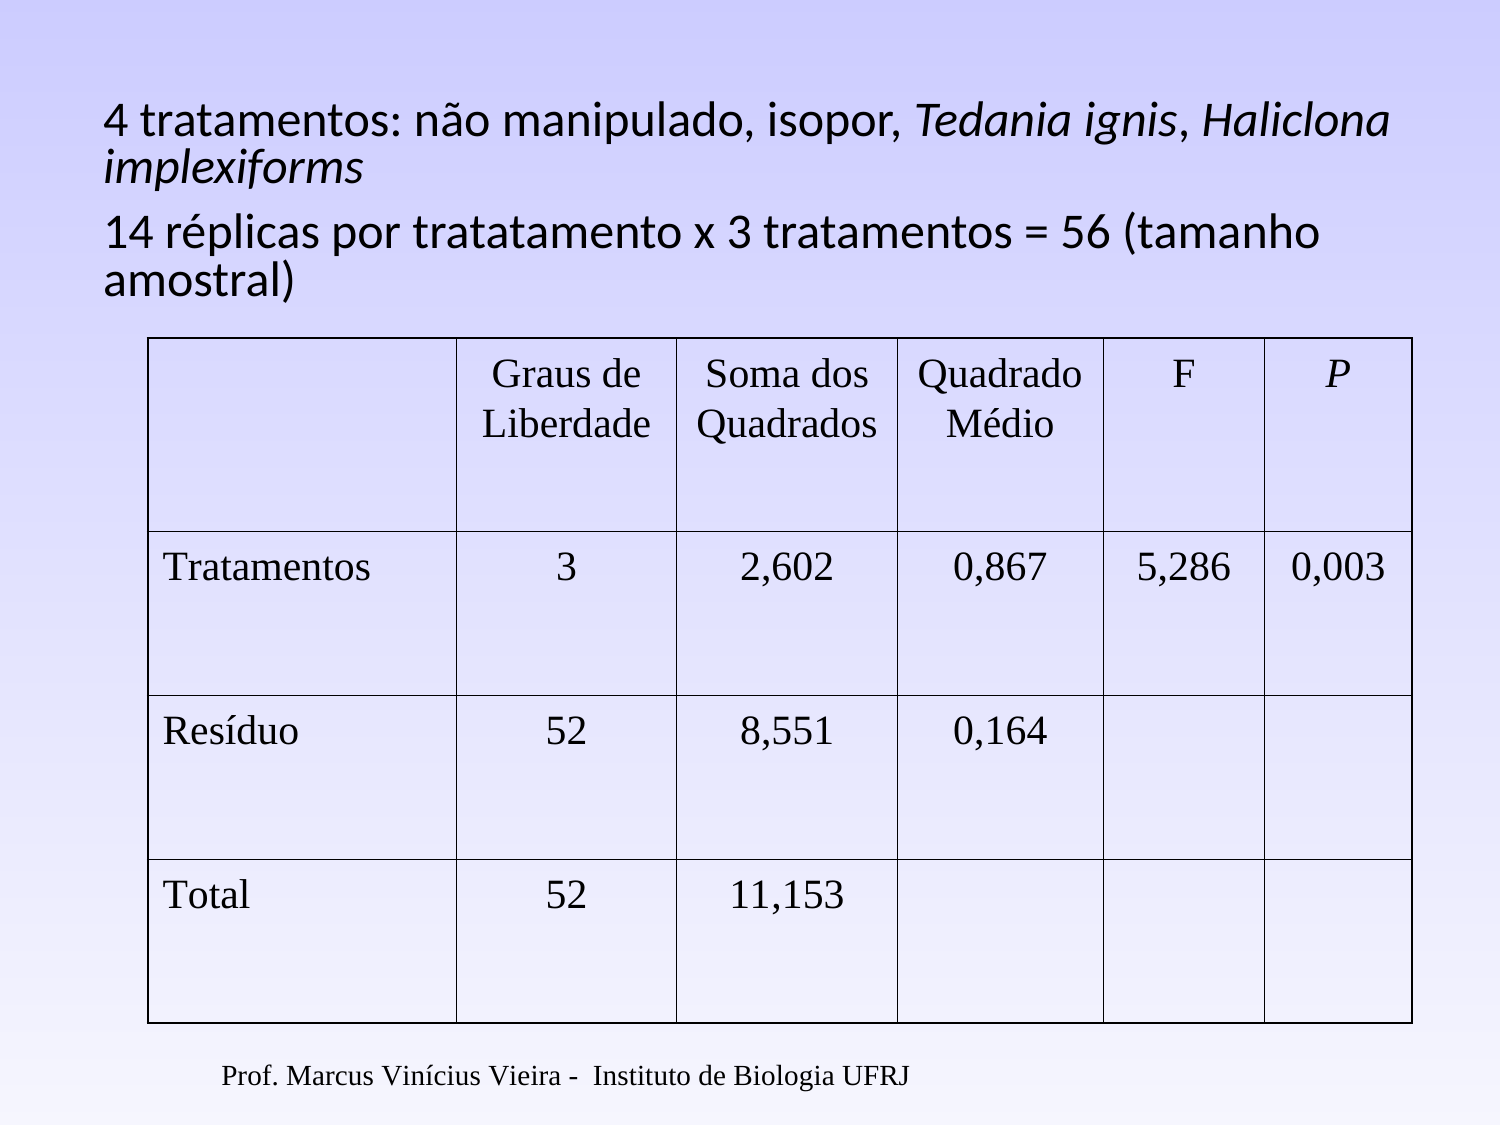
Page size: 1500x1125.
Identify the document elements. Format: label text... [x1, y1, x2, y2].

table_header Quadrado Médio [898, 339, 1103, 531]
table_header F [1104, 339, 1264, 531]
table_cell 52 [457, 860, 676, 1022]
table_cell 0,003 [1265, 532, 1411, 695]
table_cell 0,867 [898, 532, 1103, 695]
table_cell [1265, 696, 1411, 859]
list 4 tratamentos: não manipulado, isopor, Tedania ignis, Haliclona implexiforms 14 réplicas por tratatamento x 3 tratamentos = 56 (tamanho amostral) [88, 90, 1436, 315]
table_cell [1104, 860, 1264, 1022]
table_cell [898, 860, 1103, 1022]
table_header [149, 339, 456, 531]
table_header Soma dos Quadrados [677, 339, 897, 531]
table_cell 3 [457, 532, 676, 695]
table_cell 52 [457, 696, 676, 859]
table_header P [1265, 339, 1411, 531]
table_cell Total [149, 860, 456, 1022]
table_cell 5,286 [1104, 532, 1264, 695]
table_cell Tratamentos [149, 532, 456, 695]
table_header Graus de Liberdade [457, 339, 676, 531]
table_cell Resíduo [149, 696, 456, 859]
table_cell 8,551 [677, 696, 897, 859]
text_box Prof. Marcus Vinícius Vieira - Instituto de Biologia UFRJ [206, 1024, 1388, 1100]
table_cell 11,153 [677, 860, 897, 1022]
table_cell [1265, 860, 1411, 1022]
table_cell 2,602 [677, 532, 897, 695]
table_cell 0,164 [898, 696, 1103, 859]
table_cell [1104, 696, 1264, 859]
